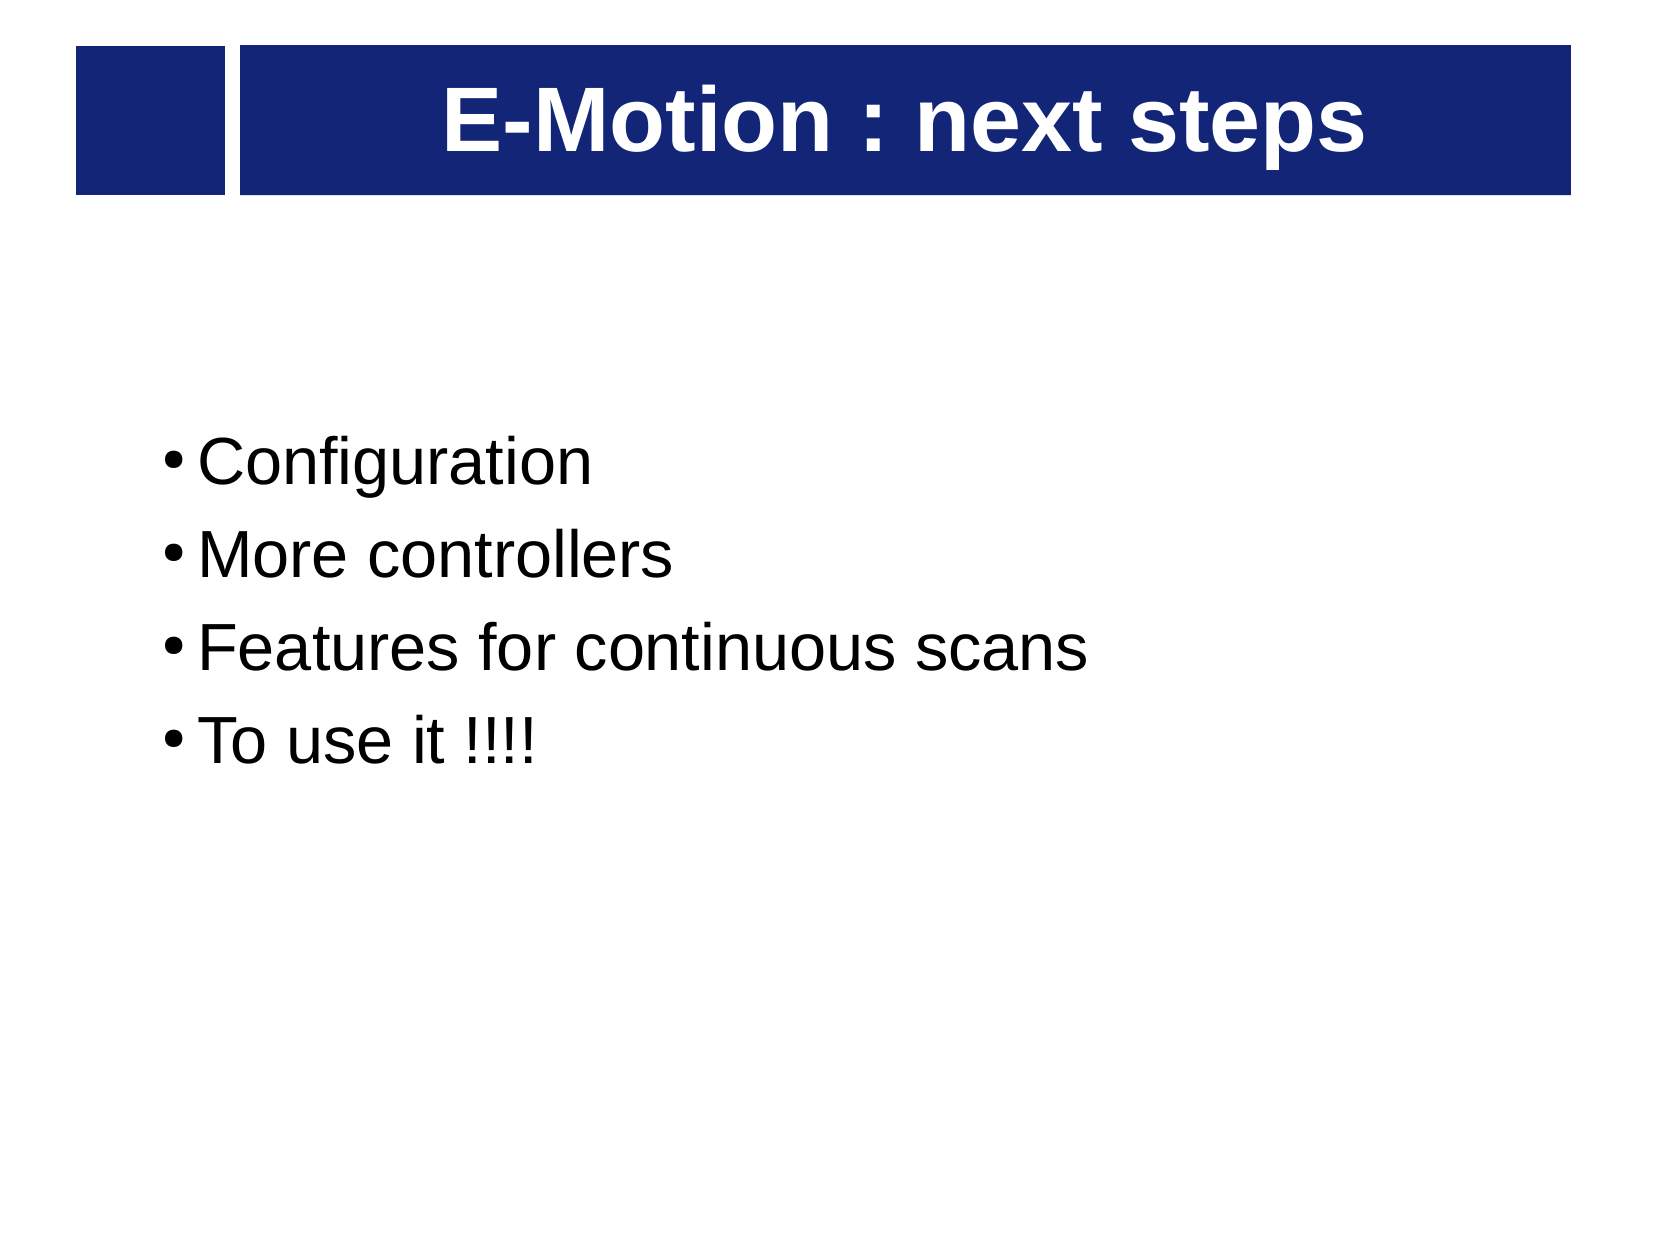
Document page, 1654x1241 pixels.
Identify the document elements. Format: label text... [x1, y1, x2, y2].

text_box [75, 45, 226, 196]
title E-Motion : next steps [240, 45, 1571, 196]
text_box Configuration More controllers Features for continuous scans To use it !!!! [161, 424, 1486, 778]
